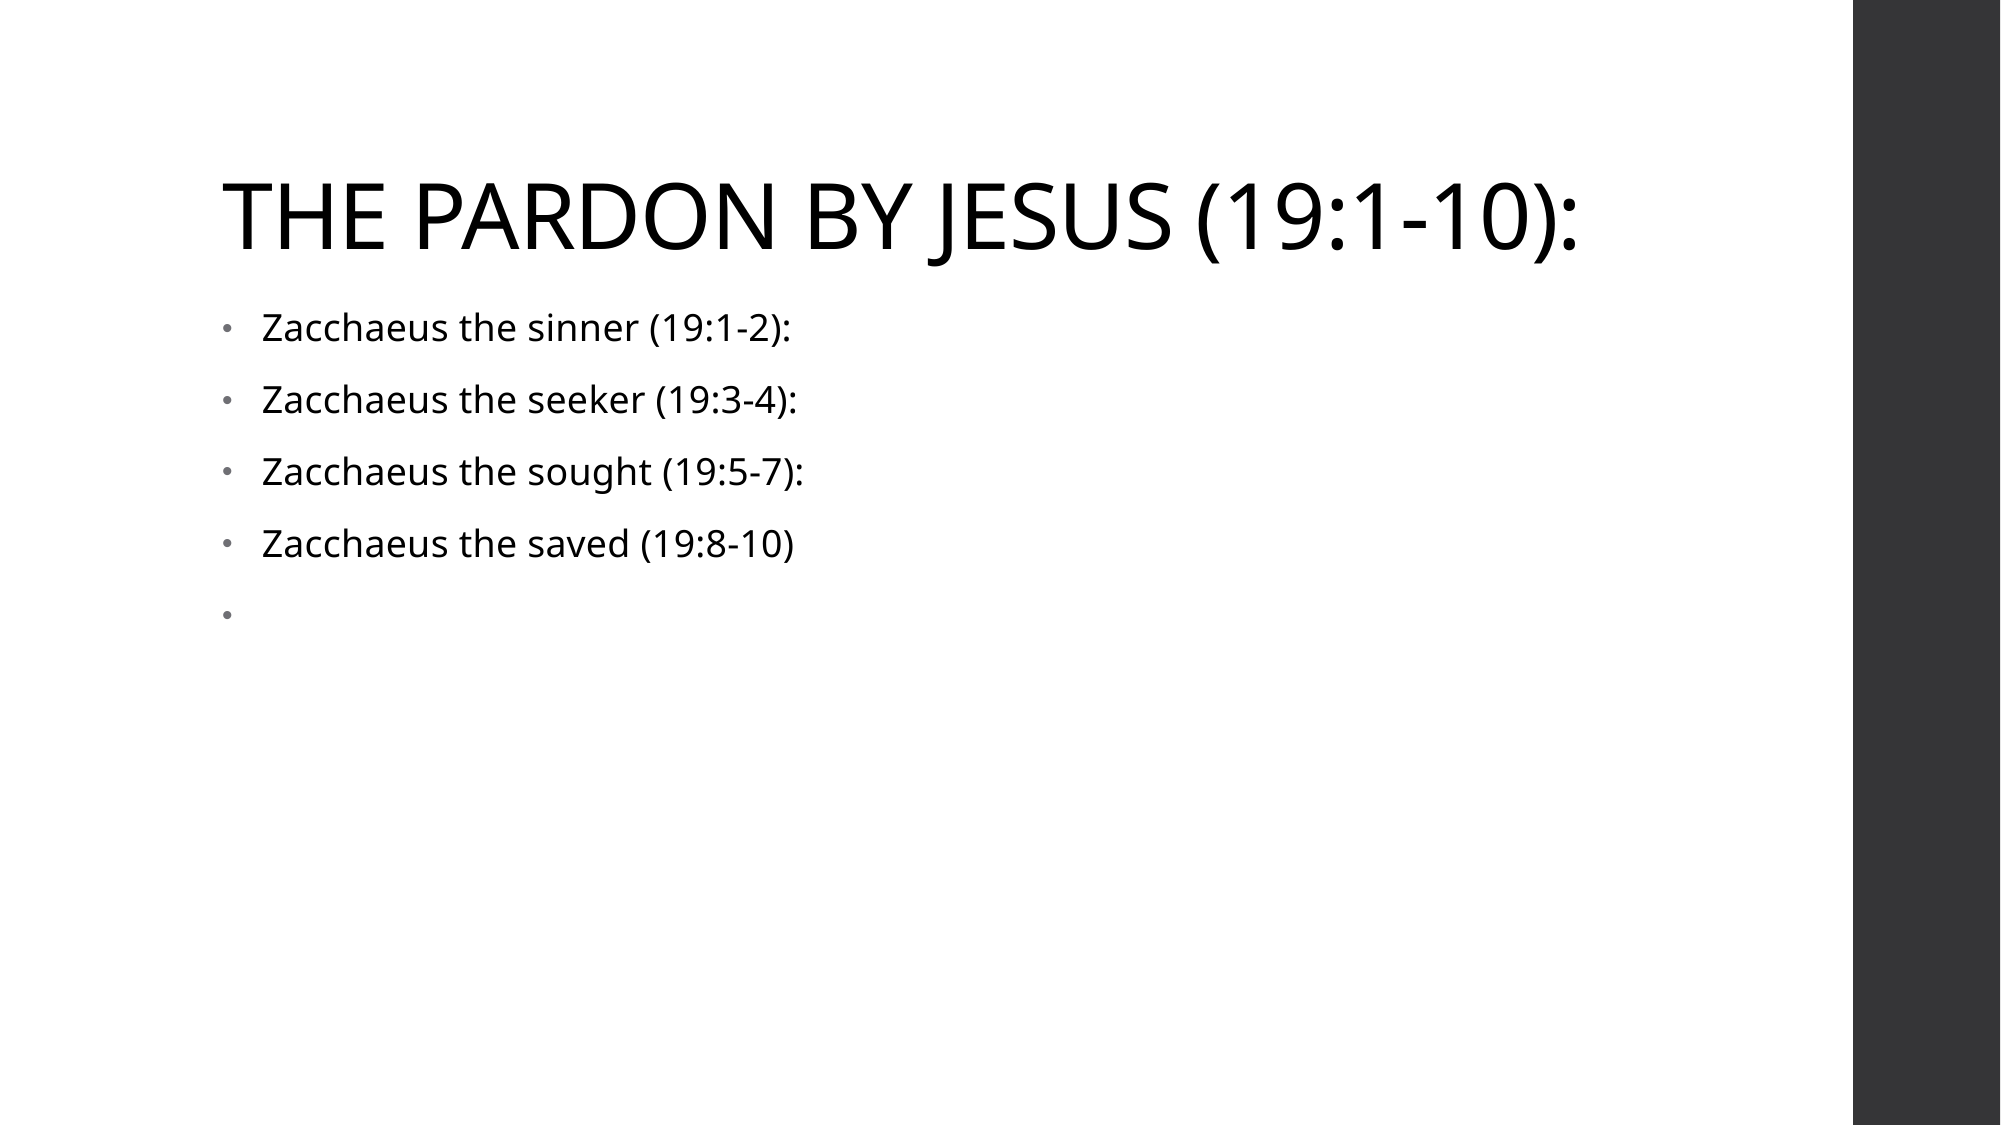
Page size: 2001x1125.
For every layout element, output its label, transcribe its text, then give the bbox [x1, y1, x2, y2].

list Zacchaeus the sinner (19:1-2): Zacchaeus the seeker (19:3-4): Zacchaeus the sought (19:5-7): Zacchaeus the saved (19:8-10) [206, 299, 1617, 1014]
title THE PARDON BY JESUS (19:1-10): [206, 60, 1797, 278]
